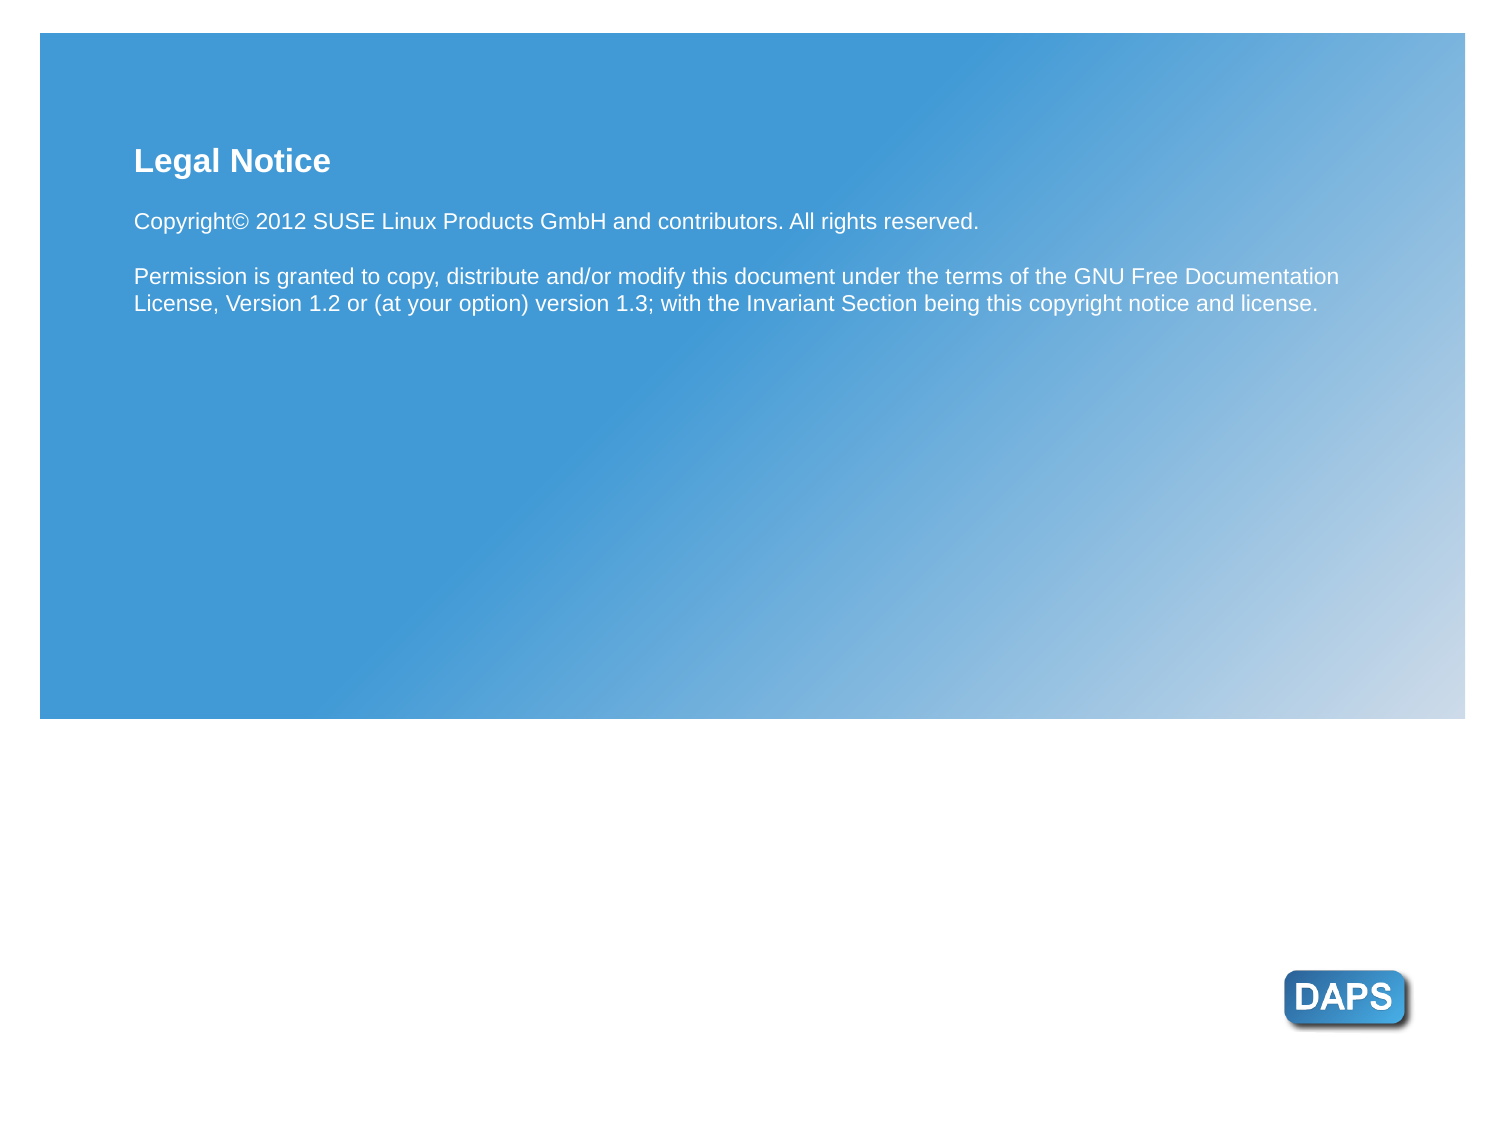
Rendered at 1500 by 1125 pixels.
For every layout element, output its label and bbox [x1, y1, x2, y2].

picture [1280, 966, 1418, 1037]
